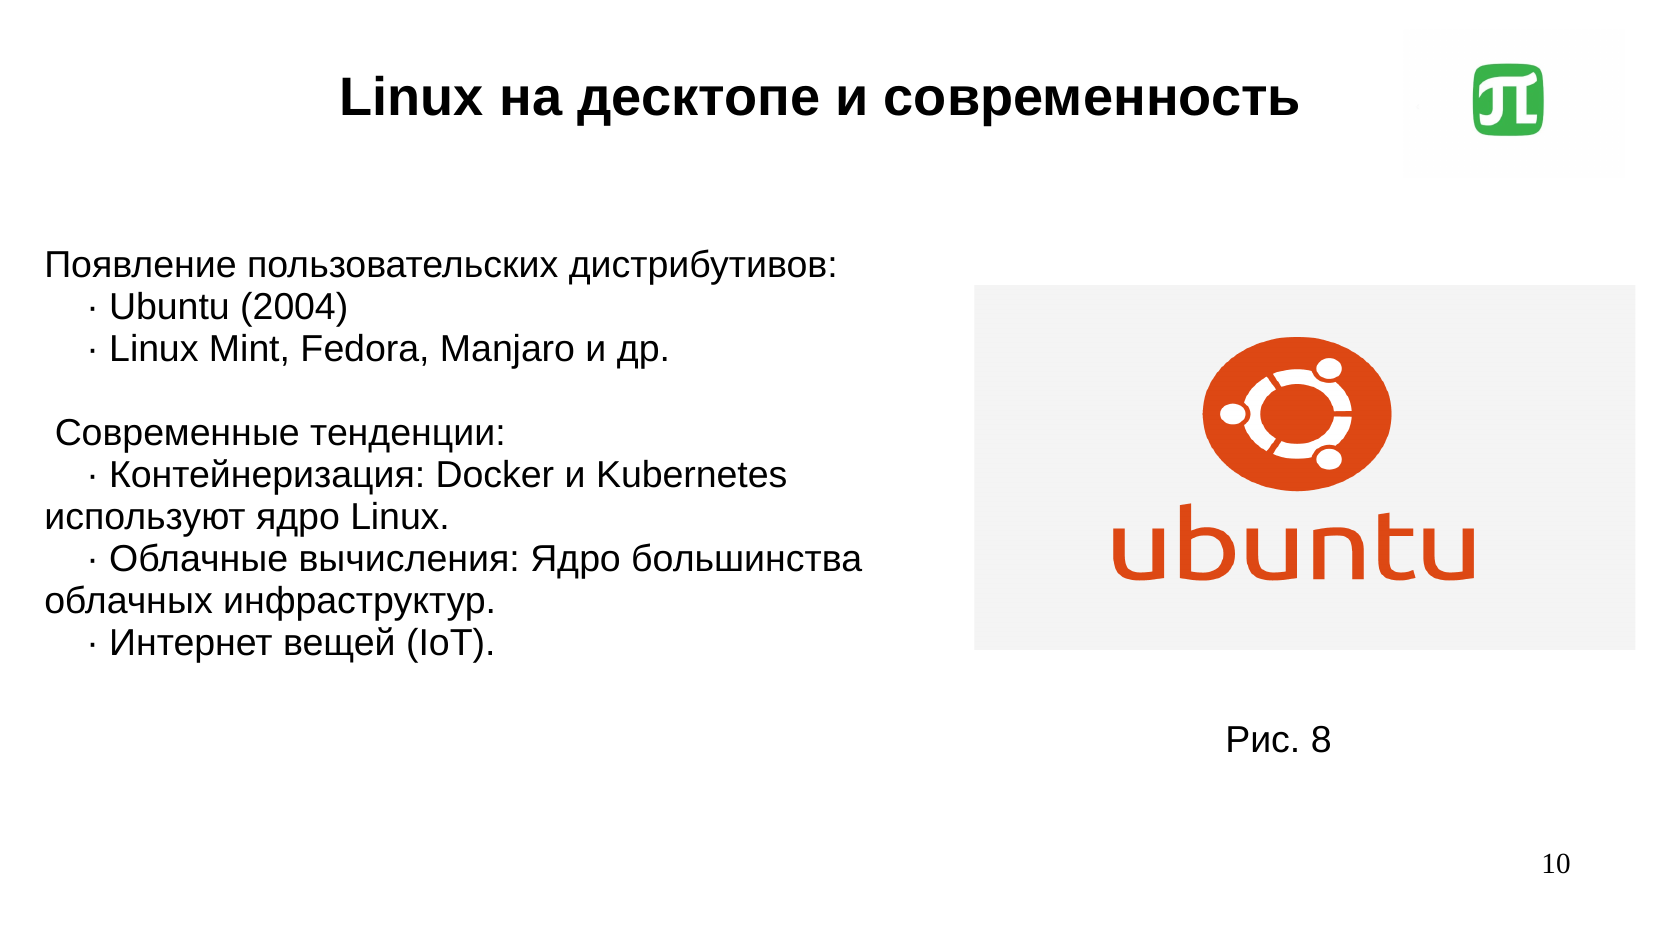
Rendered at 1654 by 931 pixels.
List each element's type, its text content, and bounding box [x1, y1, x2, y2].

picture [1403, 29, 1625, 178]
text_box Linux на десктопе и современность [324, 59, 1388, 198]
picture [974, 285, 1636, 650]
text_box Рис. 8 [1210, 710, 1506, 768]
text_box Появление пользовательских дистрибутивов: · Ubuntu (2004) · Linux Mint, Fedora, Manjaro и др. Современные тенденции: · Контейнеризация: Docker и Kubernetes используют ядро Linux. · Облачные вычисления: Ядро большинства облачных инфраструктур. · Интернет вещей (IoT). [29, 236, 886, 672]
